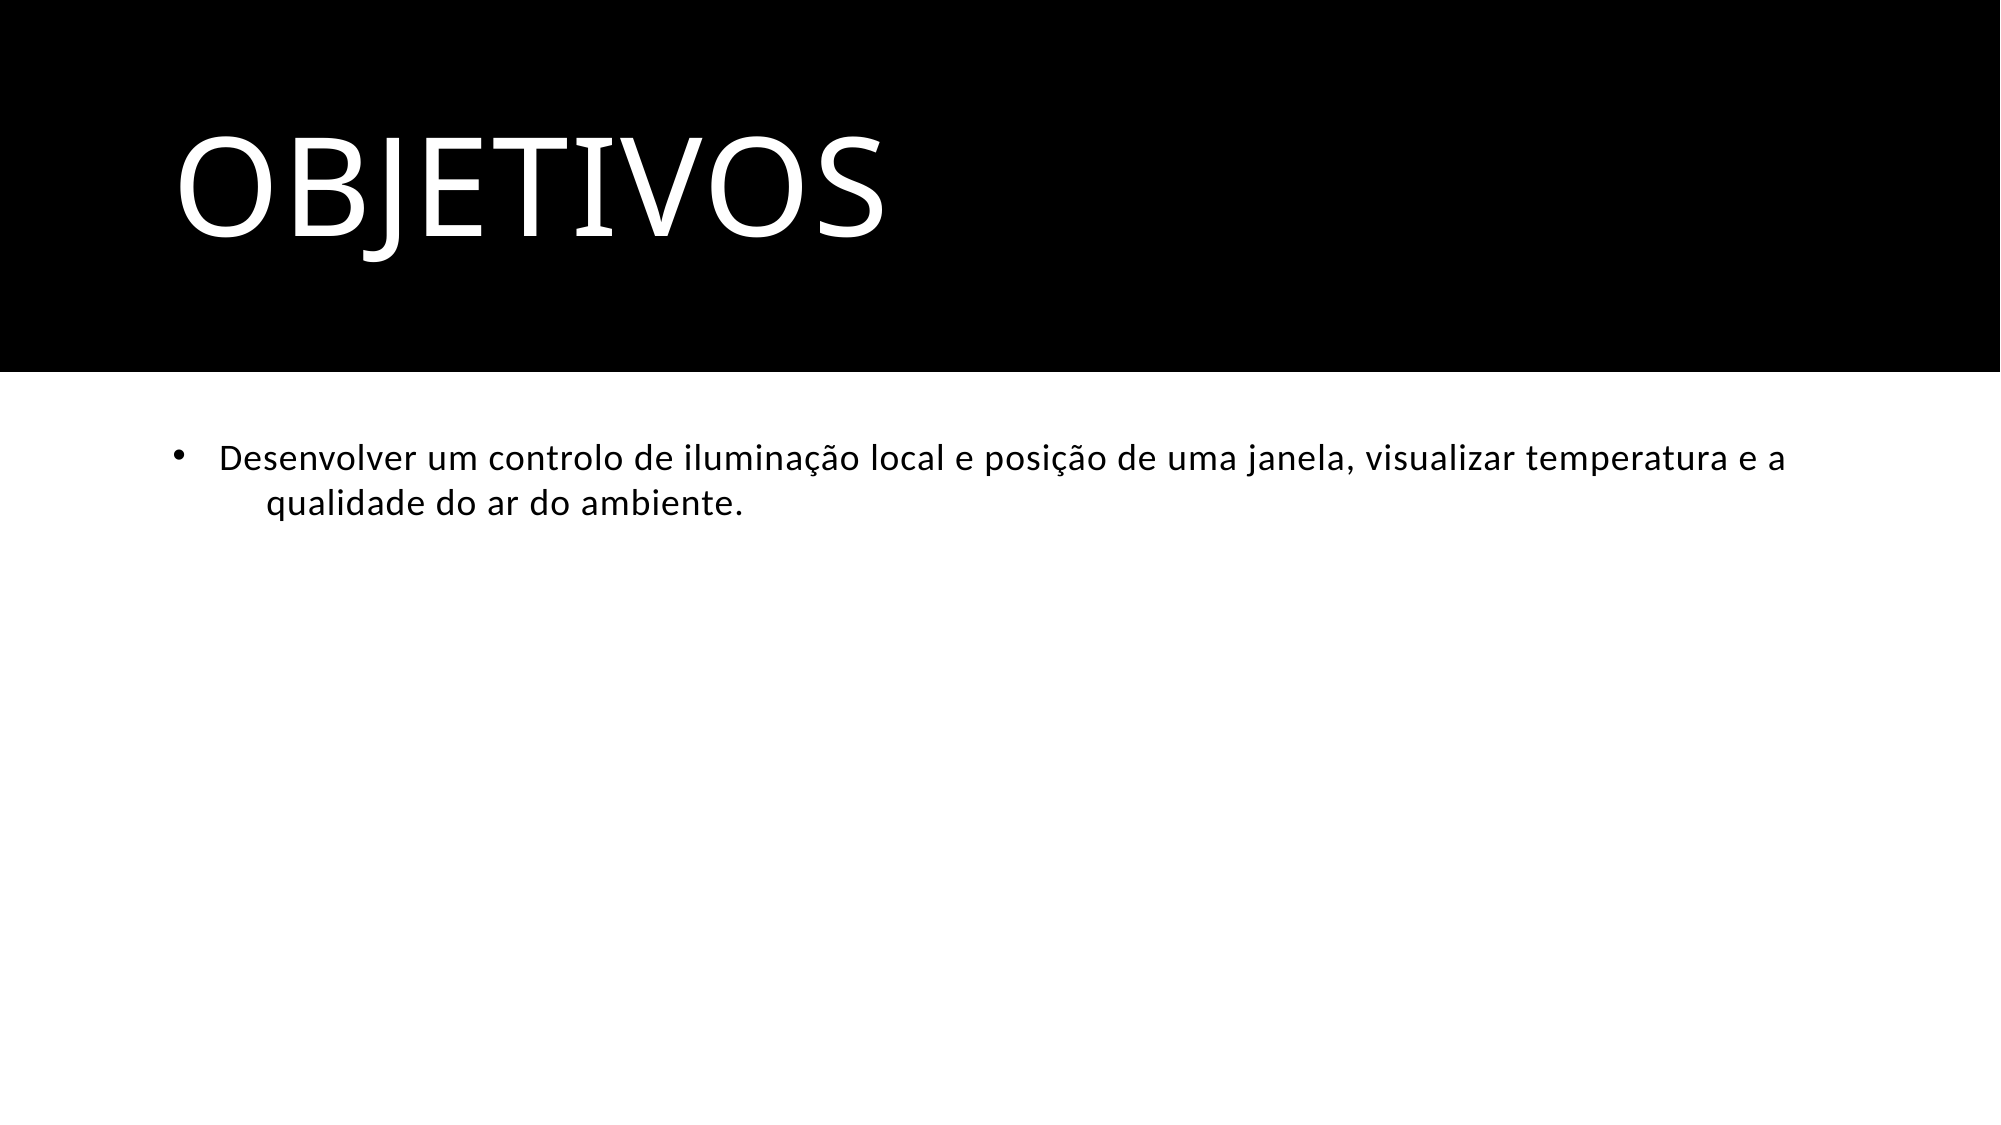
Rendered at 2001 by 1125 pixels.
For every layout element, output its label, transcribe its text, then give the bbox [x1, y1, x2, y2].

list Desenvolver um controlo de iluminação local e posição de uma janela, visualizar temperatura e a qualidade do ar do ambiente. [157, 424, 1842, 1014]
title Objetivos [157, 52, 1842, 332]
